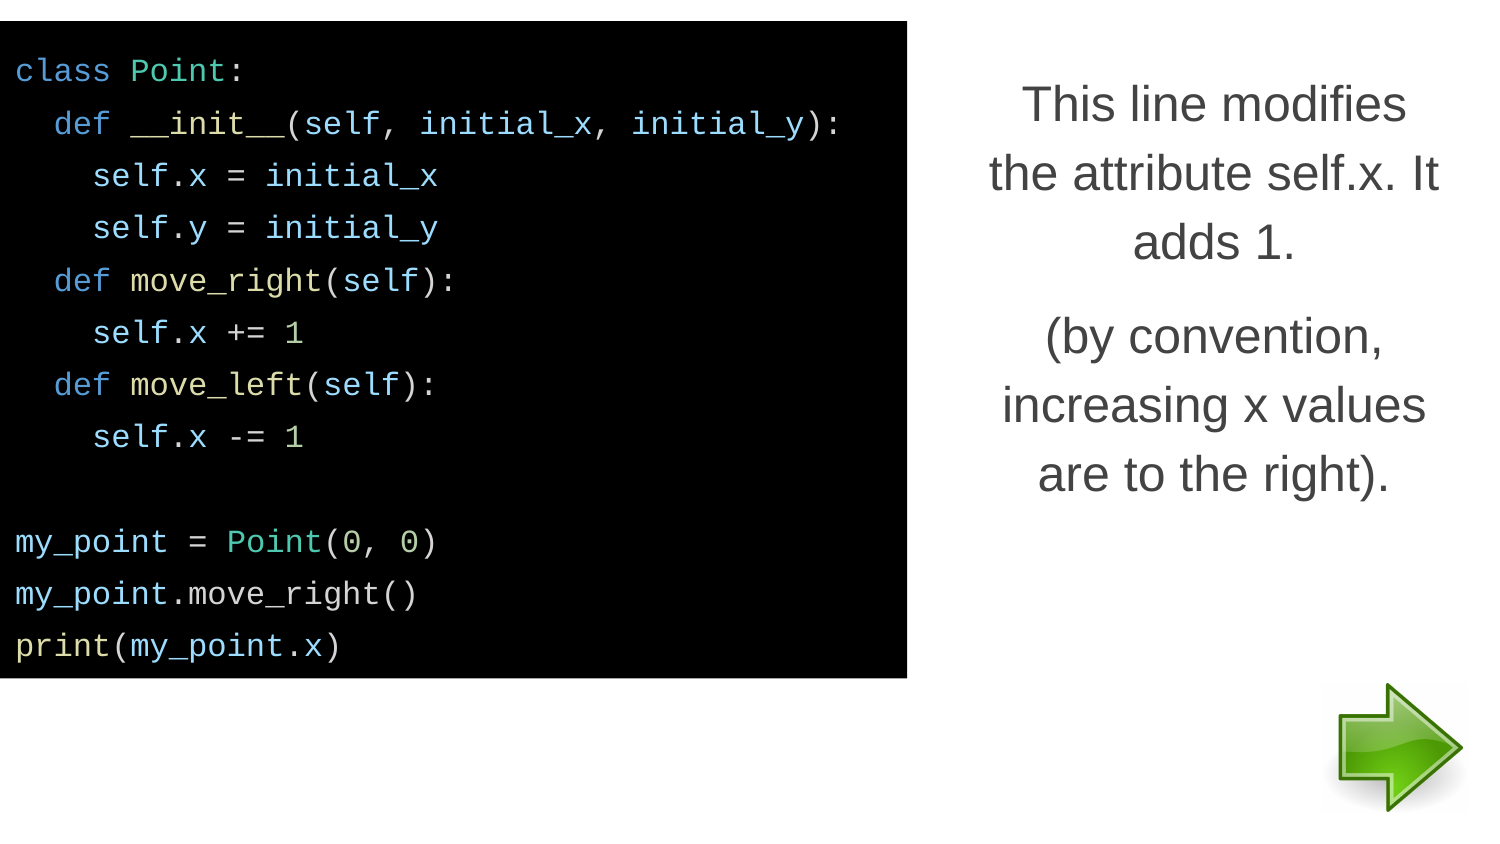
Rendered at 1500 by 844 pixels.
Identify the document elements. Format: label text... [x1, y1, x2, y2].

list This line modifies the attribute self.x. It adds 1. (by convention, increasing x values are to the right). [971, 47, 1458, 611]
picture [1322, 683, 1468, 813]
text_box class Point: def __init__(self, initial_x, initial_y): self.x = initial_x self.y = initial_y def move_right(self): self.x += 1 def move_left(self): self.x -= 1 my_point = Point(0, 0) my_point.move_right() print(my_point.x) [0, 21, 908, 679]
